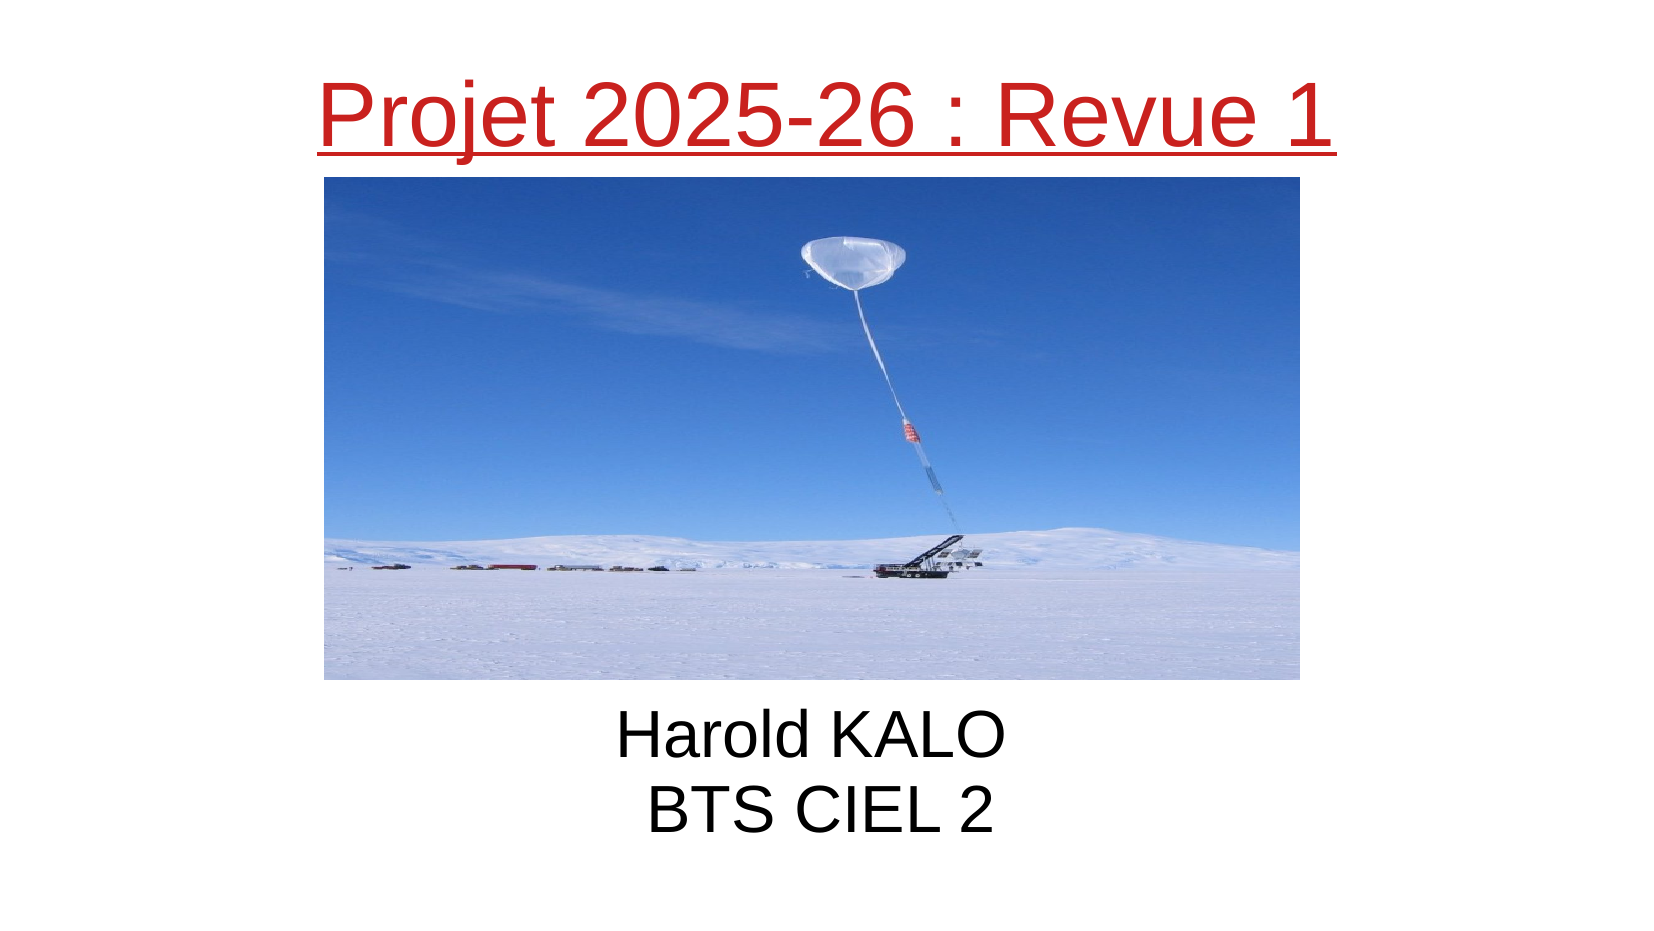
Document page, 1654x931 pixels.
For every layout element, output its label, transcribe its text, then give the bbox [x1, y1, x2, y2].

subtitle Harold KALO BTS CIEL 2 [76, 501, 1565, 931]
title Projet 2025-26 : Revue 1 [82, 37, 1571, 193]
picture [324, 177, 1300, 680]
